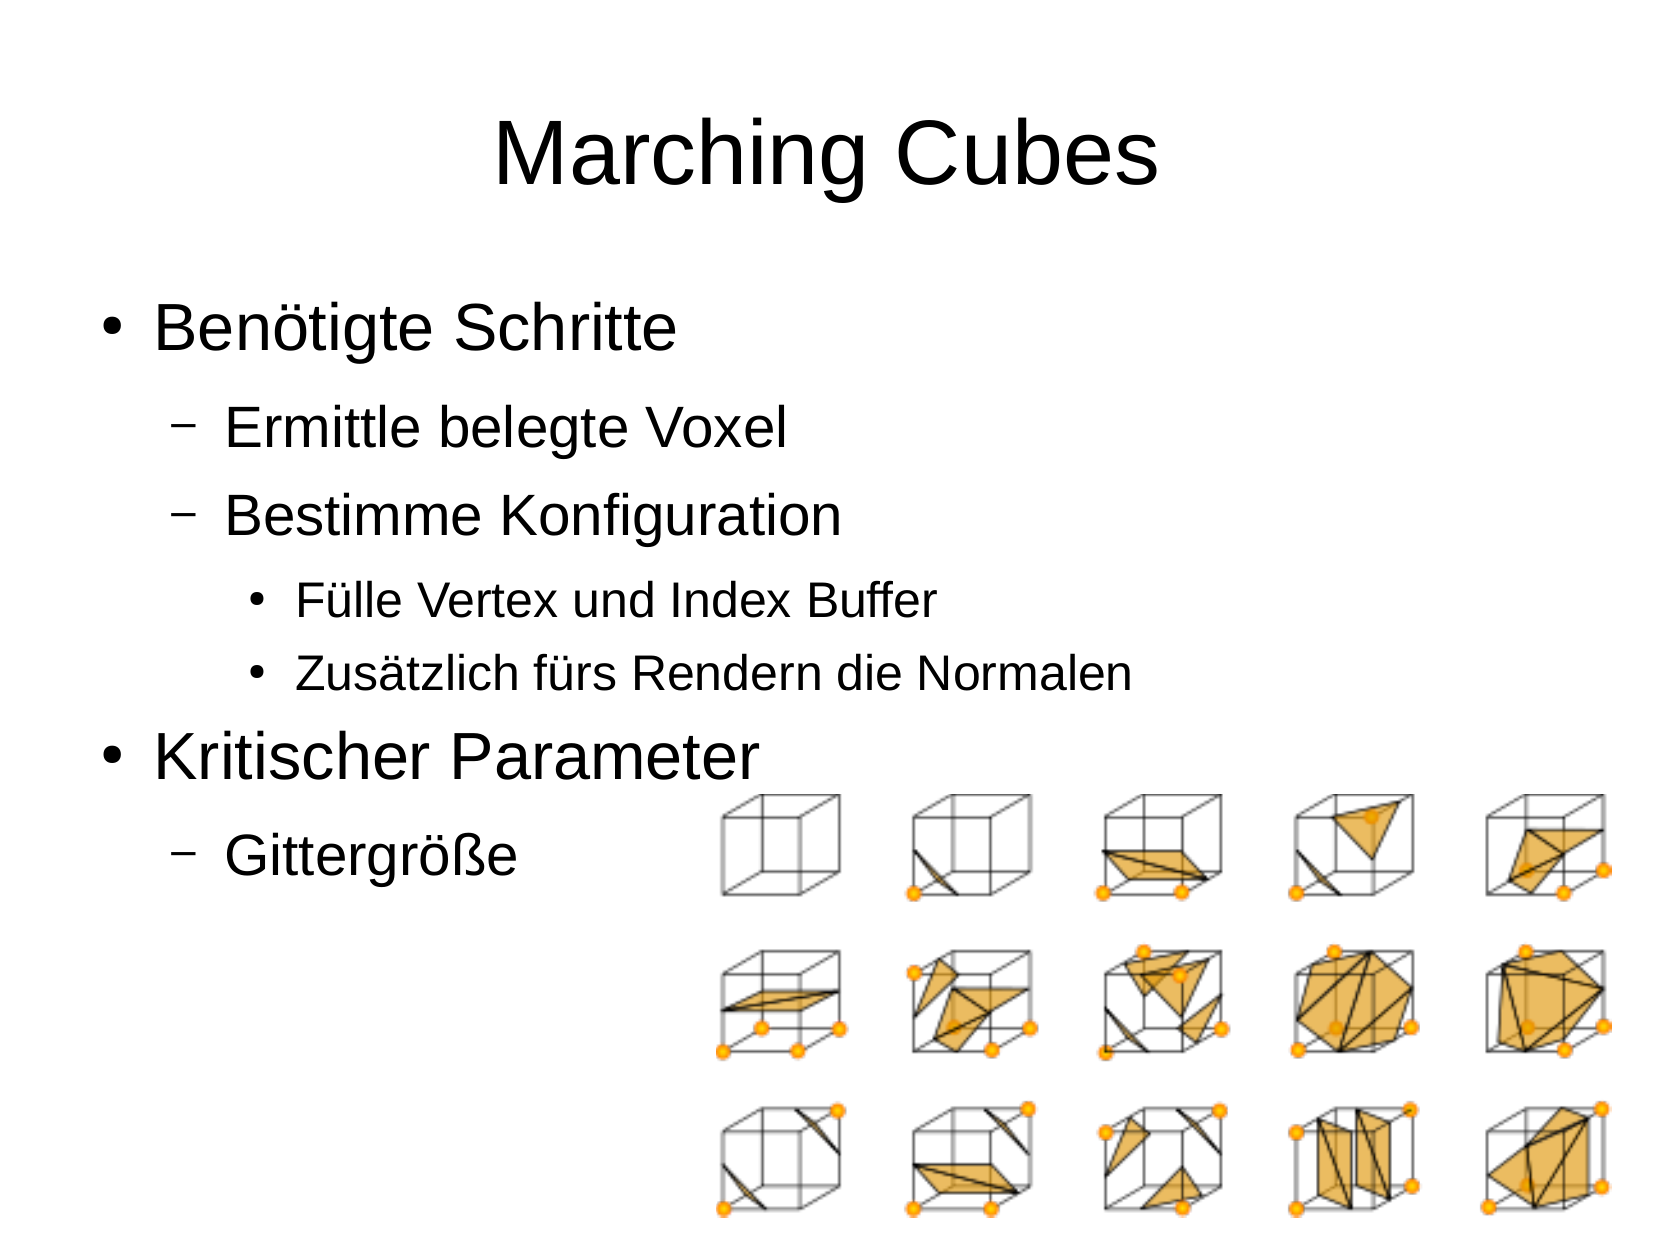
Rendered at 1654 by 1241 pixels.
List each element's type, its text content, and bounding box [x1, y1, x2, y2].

title Marching Cubes [82, 49, 1571, 257]
picture [716, 794, 1612, 1218]
list Benötigte Schritte Ermittle belegte Voxel Bestimme Konfiguration Fülle Vertex und Index Buffer Zusätzlich fürs Rendern die Normalen Kritischer Parameter Gittergröße [82, 290, 1538, 1010]
